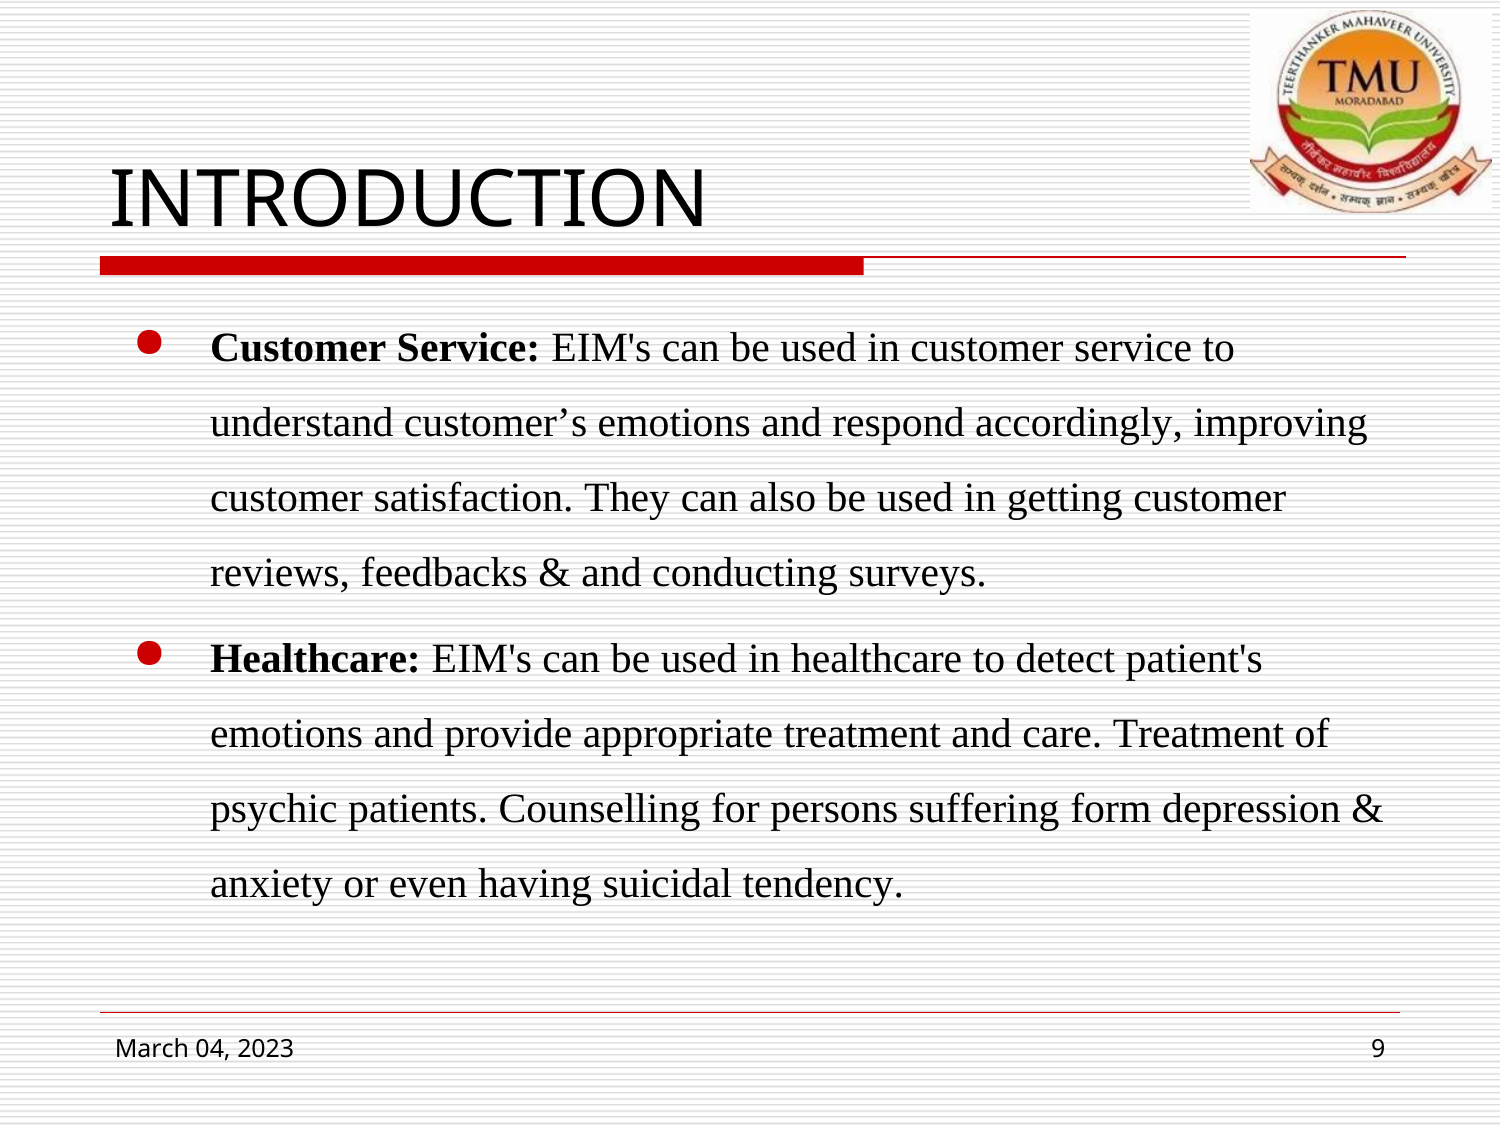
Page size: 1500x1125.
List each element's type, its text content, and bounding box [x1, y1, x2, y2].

text_box <number> [1074, 1024, 1401, 1103]
picture [0, 0, 1500, 1125]
list Customer Service: EIM's can be used in customer service to understand customer’s emotions and respond accordingly, improving customer satisfaction. They can also be used in getting customer reviews, feedbacks & and conducting surveys. Healthcare: EIM's can be used in healthcare to detect patient's emotions and provide appropriate treatment and care. Treatment of psychic patients. Counselling for persons suffering form depression & anxiety or even having suicidal tendency. [117, 287, 1426, 1038]
title INTRODUCTION [94, 50, 1407, 250]
text_box March 04, 2023 [99, 1024, 426, 1103]
